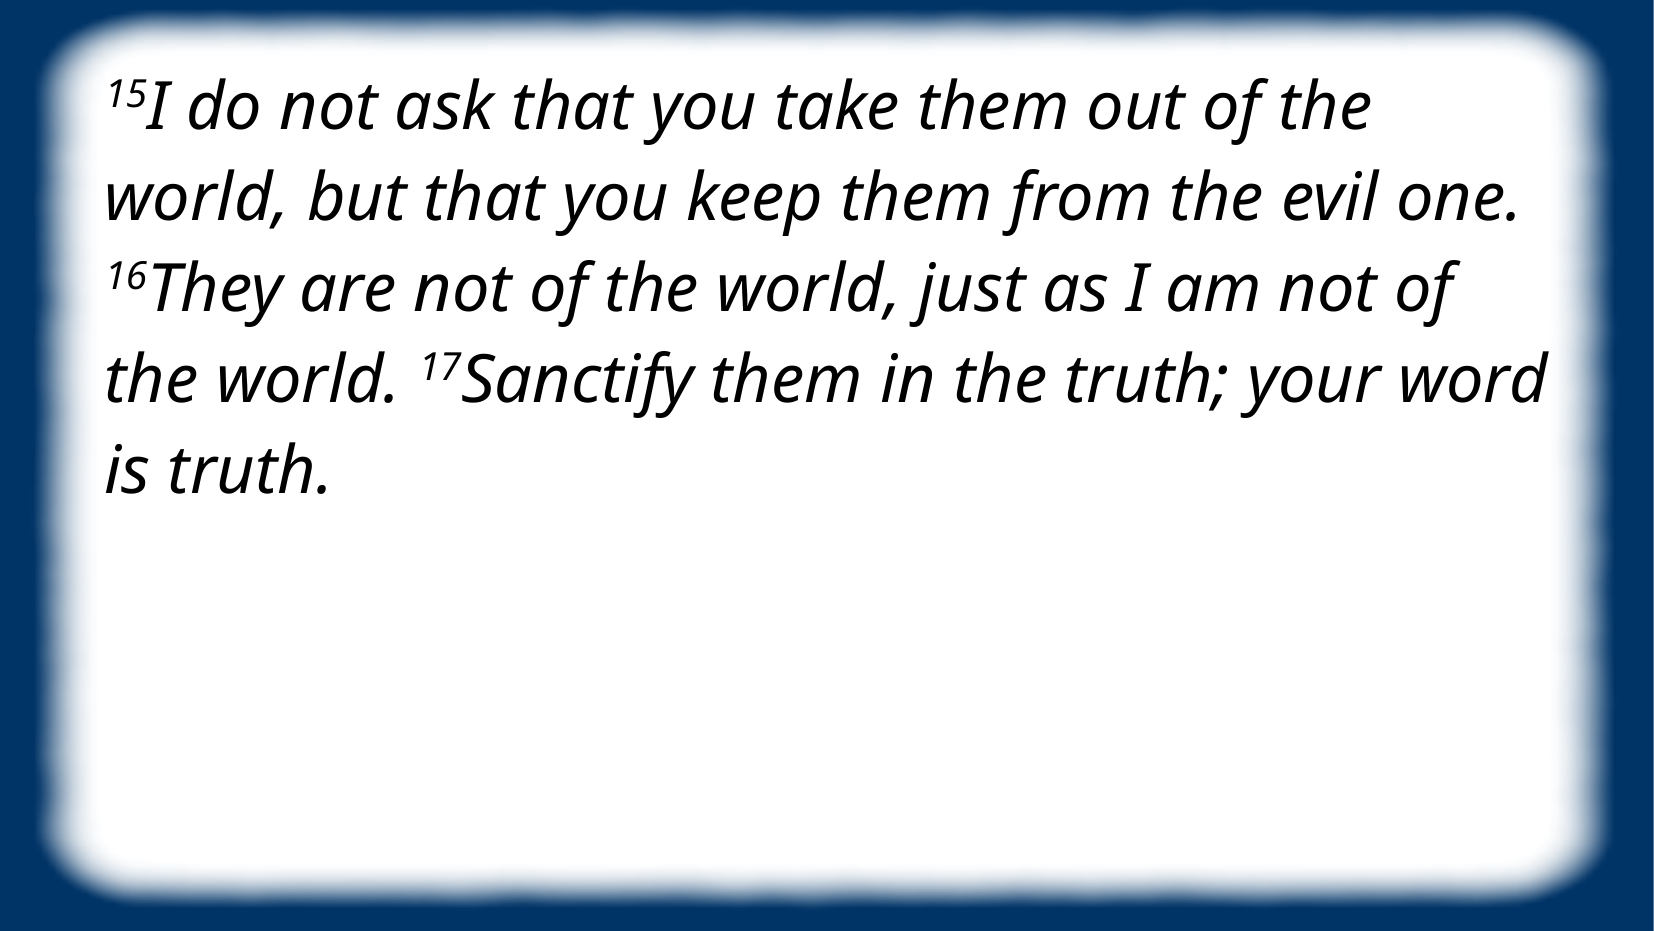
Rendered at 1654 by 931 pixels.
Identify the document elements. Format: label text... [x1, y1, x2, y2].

picture [0, 0, 1654, 931]
text_box 15I do not ask that you take them out of the world, but that you keep them from the evil one. 16They are not of the world, just as I am not of the world. 17Sanctify them in the truth; your word is truth. [90, 51, 1576, 511]
